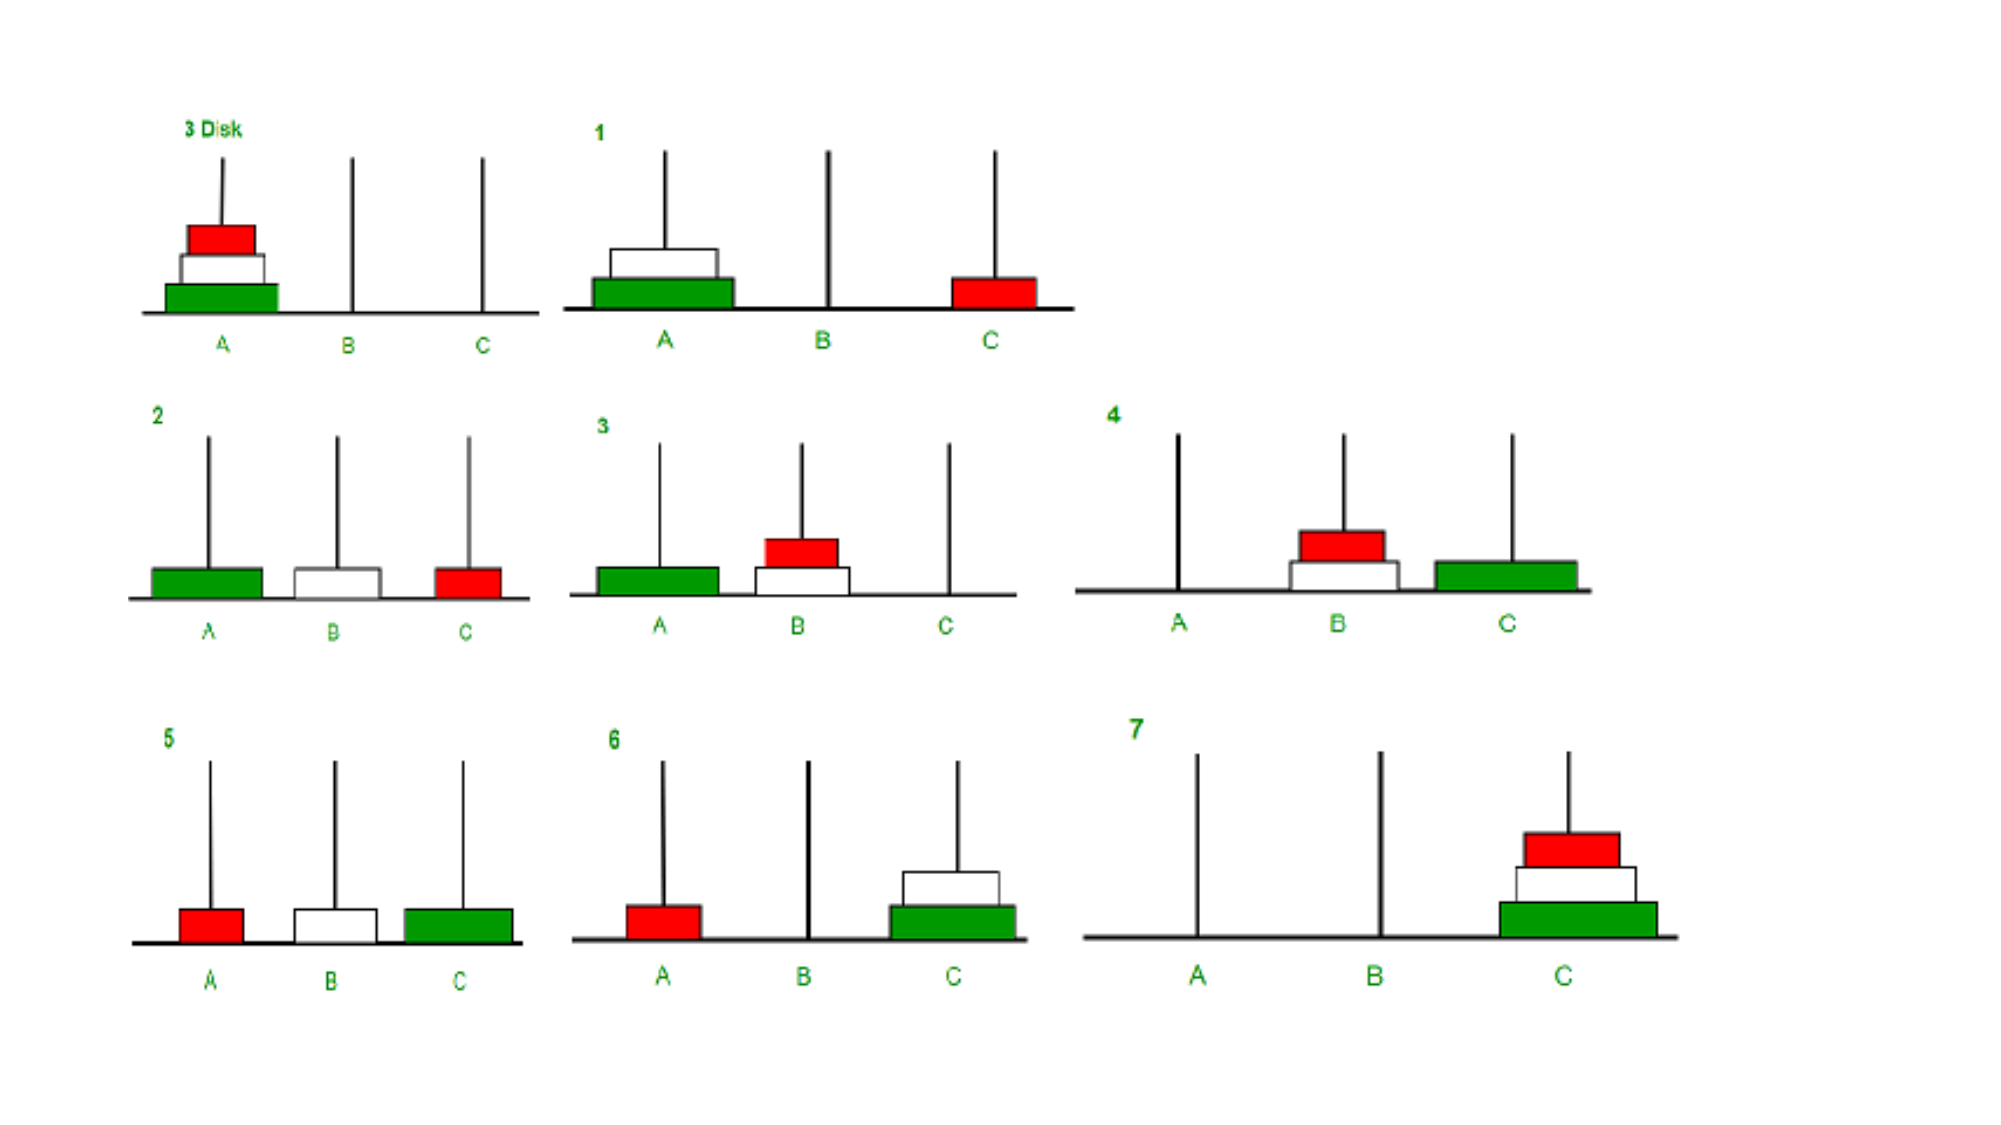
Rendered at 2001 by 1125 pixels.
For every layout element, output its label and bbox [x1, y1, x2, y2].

picture [128, 113, 1729, 1012]
